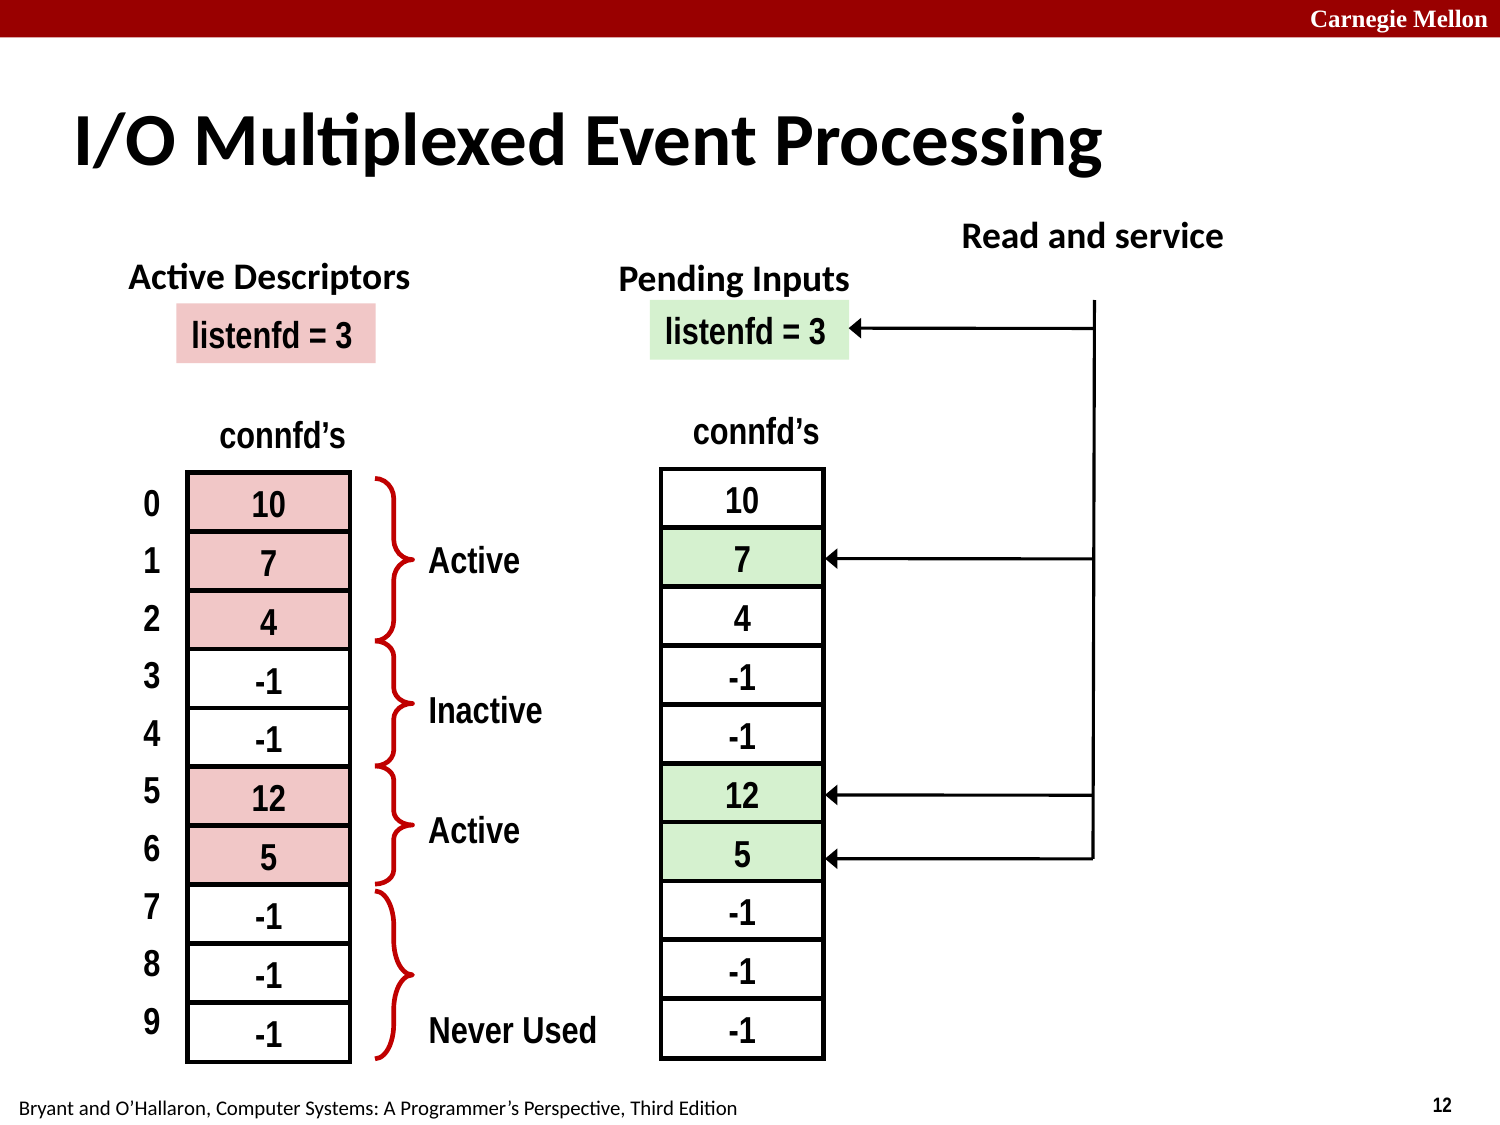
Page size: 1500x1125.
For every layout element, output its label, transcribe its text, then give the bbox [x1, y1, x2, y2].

text_box listenfd = 3 [176, 305, 376, 364]
text_box Never Used [413, 998, 613, 1059]
text_box -1 [660, 998, 824, 1059]
text_box 7 [187, 531, 350, 590]
text_box 10 [187, 472, 350, 531]
text_box 4 [12, 701, 175, 758]
text_box 12 [187, 766, 350, 825]
title I/O Multiplexed Event Processing [58, 72, 1304, 198]
text_box Read and service [930, 204, 1257, 264]
text_box 5 [12, 758, 175, 816]
text_box 9 [12, 989, 175, 1050]
text_box -1 [187, 707, 350, 766]
text_box 8 [12, 931, 175, 989]
text_box 10 [660, 468, 824, 527]
text_box 0 [12, 471, 175, 528]
text_box 12 [660, 763, 824, 821]
text_box -1 [660, 880, 824, 939]
text_box listenfd = 3 [649, 307, 850, 360]
text_box -1 [660, 704, 824, 763]
text_box 1 [12, 528, 175, 586]
text_box -1 [187, 884, 350, 943]
text_box 2 [12, 586, 175, 643]
text_box 6 [12, 816, 175, 874]
text_box -1 [660, 939, 824, 998]
text_box Active [413, 798, 536, 859]
text_box 4 [187, 590, 350, 649]
text_box 5 [187, 825, 350, 884]
text_box Inactive [413, 678, 558, 739]
text_box 5 [660, 821, 824, 880]
text_box -1 [187, 943, 350, 1002]
text_box Pending Inputs [555, 246, 914, 307]
text_box connfd’s [678, 399, 835, 460]
text_box Active Descriptors [113, 244, 426, 305]
text_box 4 [660, 586, 824, 645]
text_box connfd’s [204, 403, 361, 464]
text_box Active [413, 528, 536, 589]
text_box 3 [12, 643, 175, 701]
text_box -1 [660, 645, 824, 704]
text_box -1 [187, 649, 350, 707]
text_box -1 [187, 1002, 350, 1063]
text_box 7 [12, 874, 175, 931]
text_box 7 [660, 527, 824, 586]
